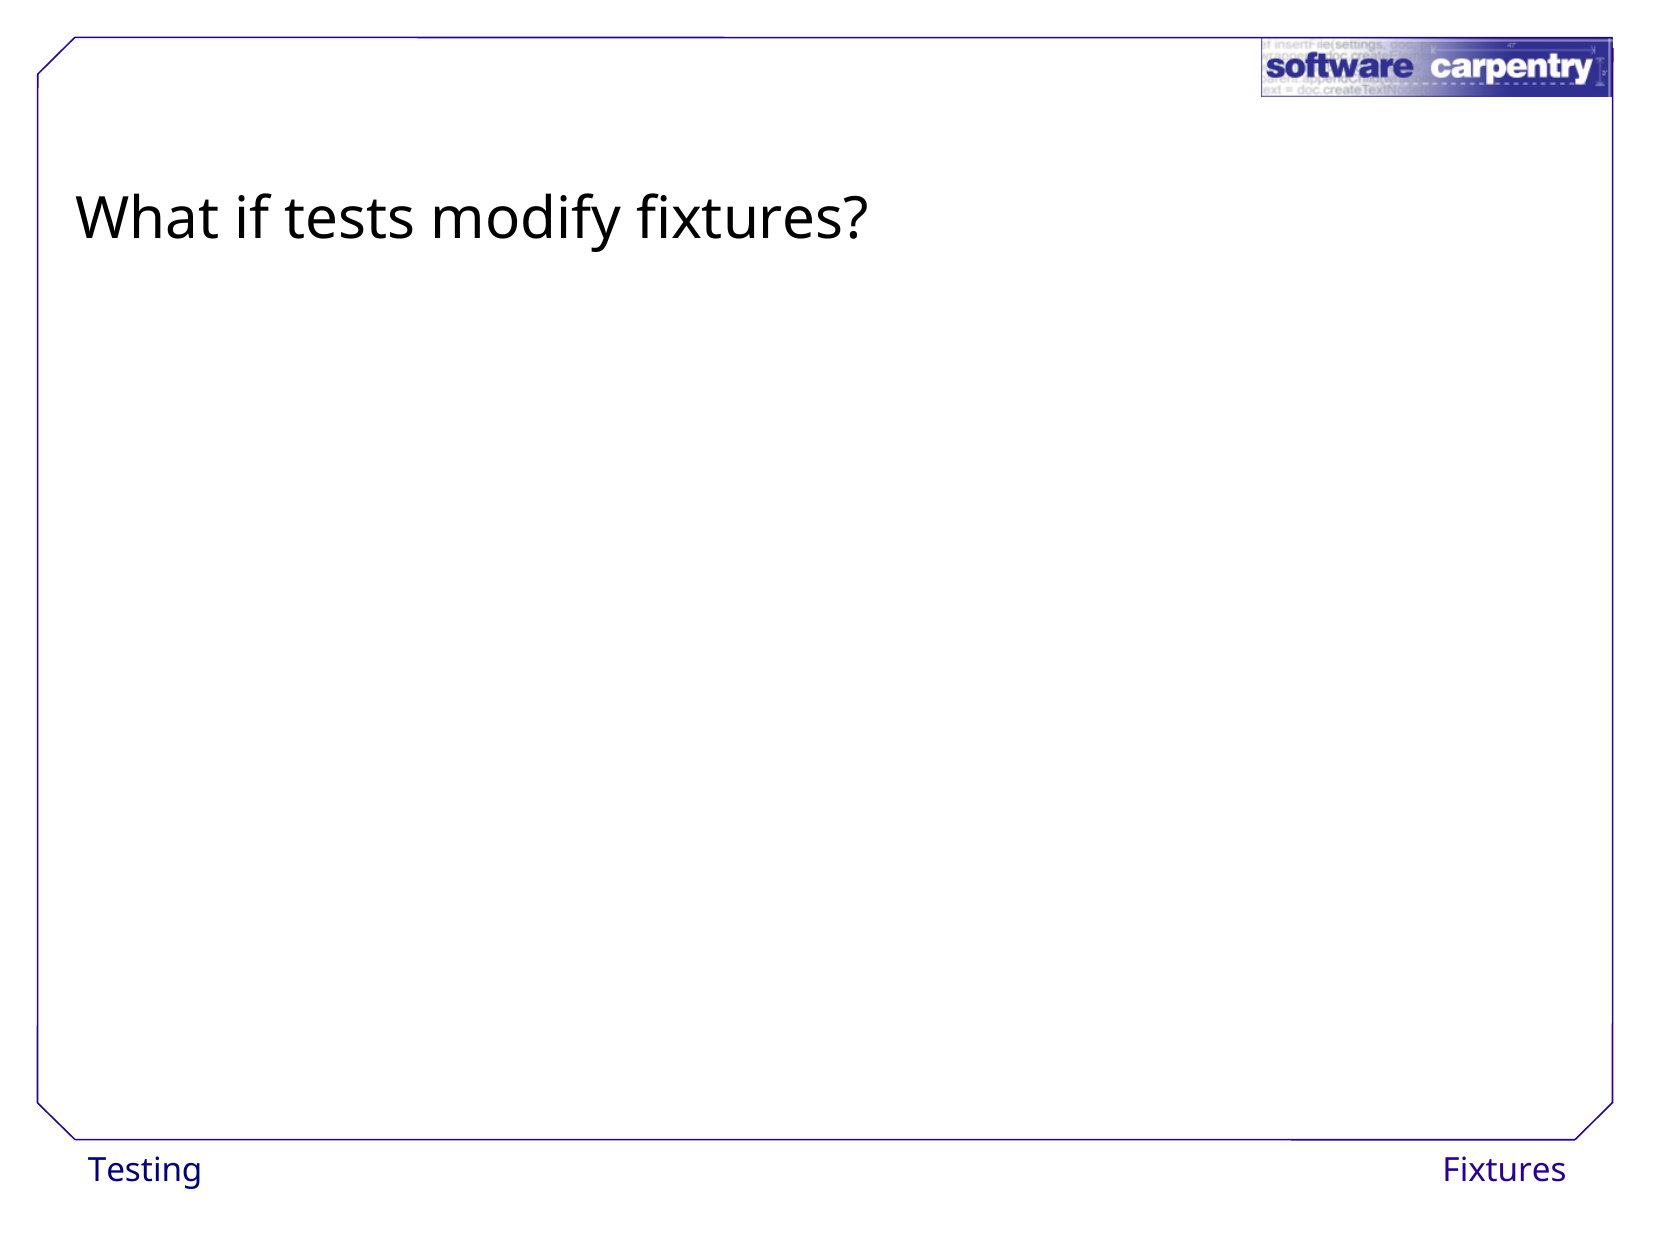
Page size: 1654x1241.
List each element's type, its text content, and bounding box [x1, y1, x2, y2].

text_box What if tests modify fixtures? [60, 138, 1035, 259]
picture [1261, 39, 1613, 97]
